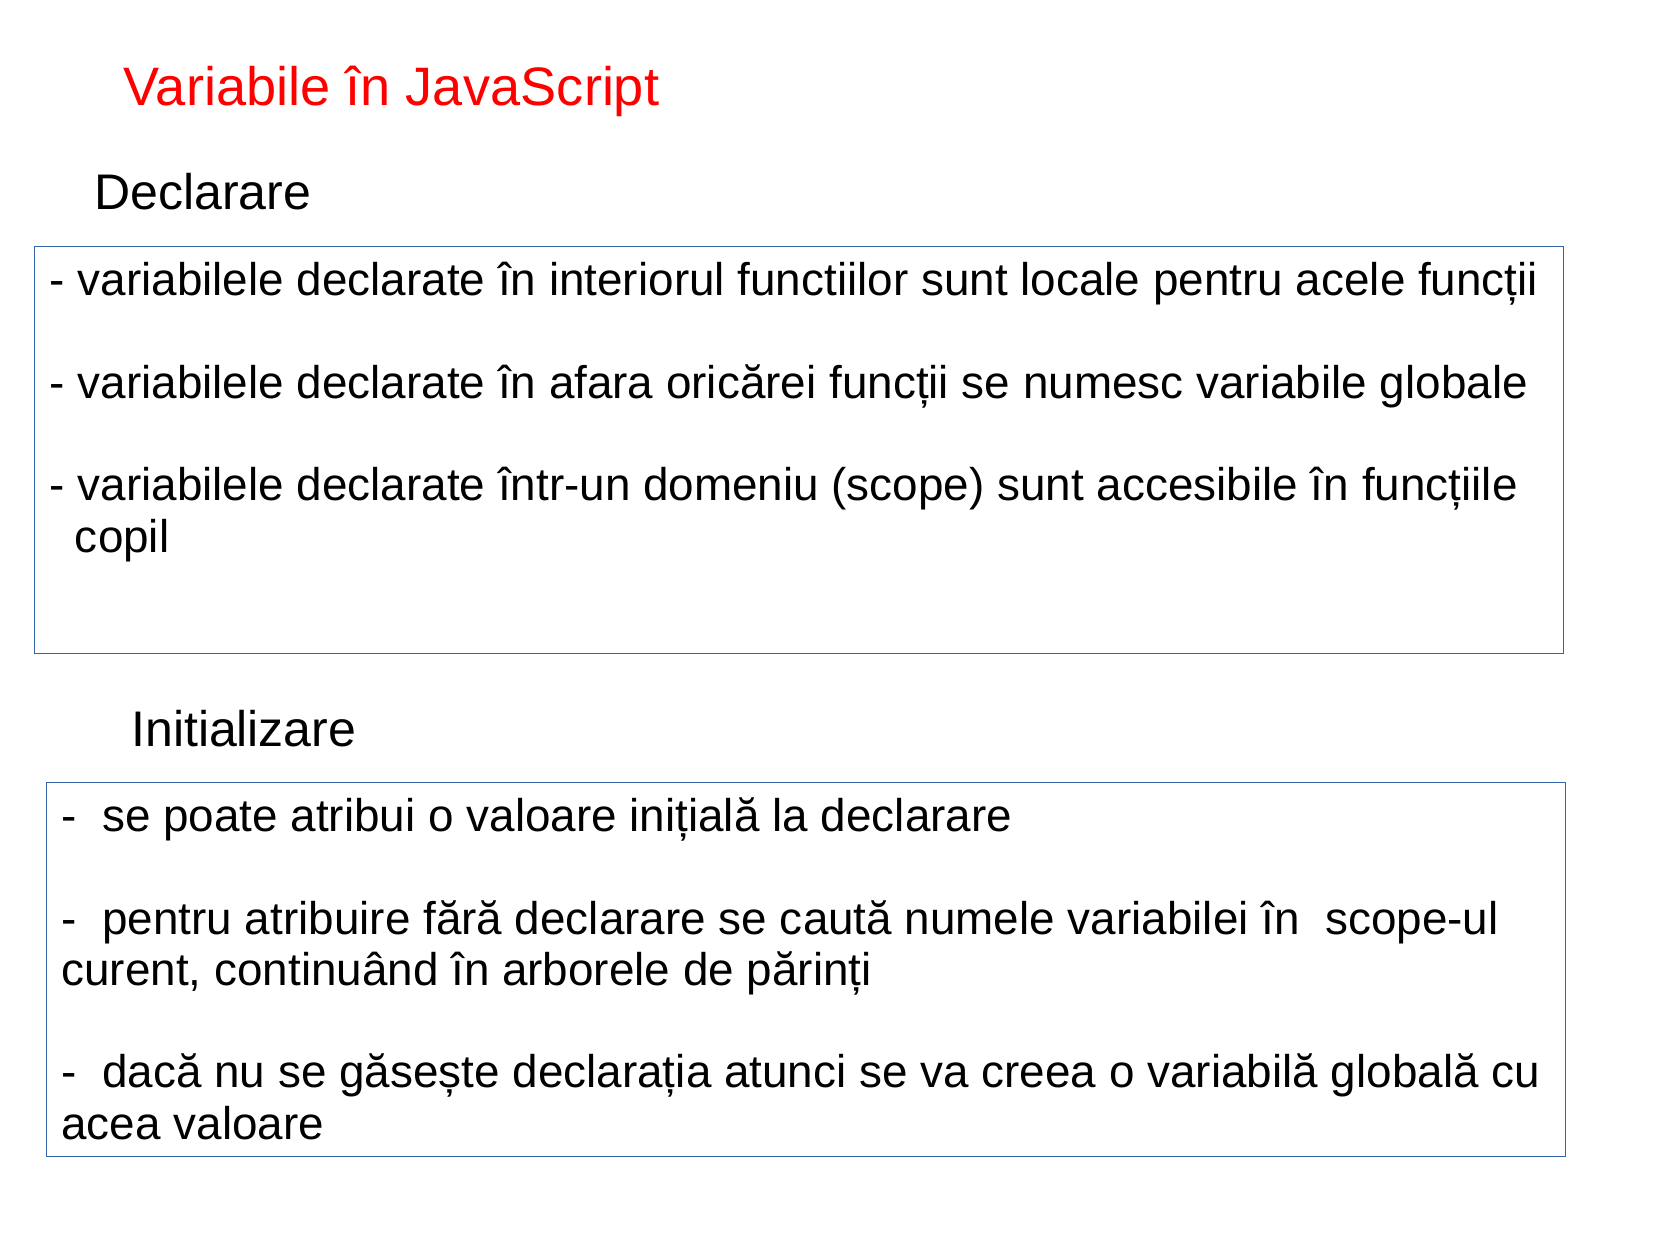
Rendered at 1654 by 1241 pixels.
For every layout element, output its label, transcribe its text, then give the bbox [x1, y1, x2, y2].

text_box - se poate atribui o valoare inițială la declarare - pentru atribuire fără declarare se caută numele variabilei în scope-ul curent, continuând în arborele de părinți - dacă nu se găsește declarația atunci se va creea o variabilă globală cu acea valoare [46, 782, 1566, 1157]
text_box Variabile în JavaScript [109, 49, 676, 125]
text_box Initializare [116, 694, 389, 782]
text_box Declarare [79, 156, 430, 246]
text_box - variabilele declarate în interiorul functiilor sunt locale pentru acele funcții - variabilele declarate în afara oricărei funcții se numesc variabile globale - variabilele declarate într-un domeniu (scope) sunt accesibile în funcțiile copil [34, 246, 1564, 654]
